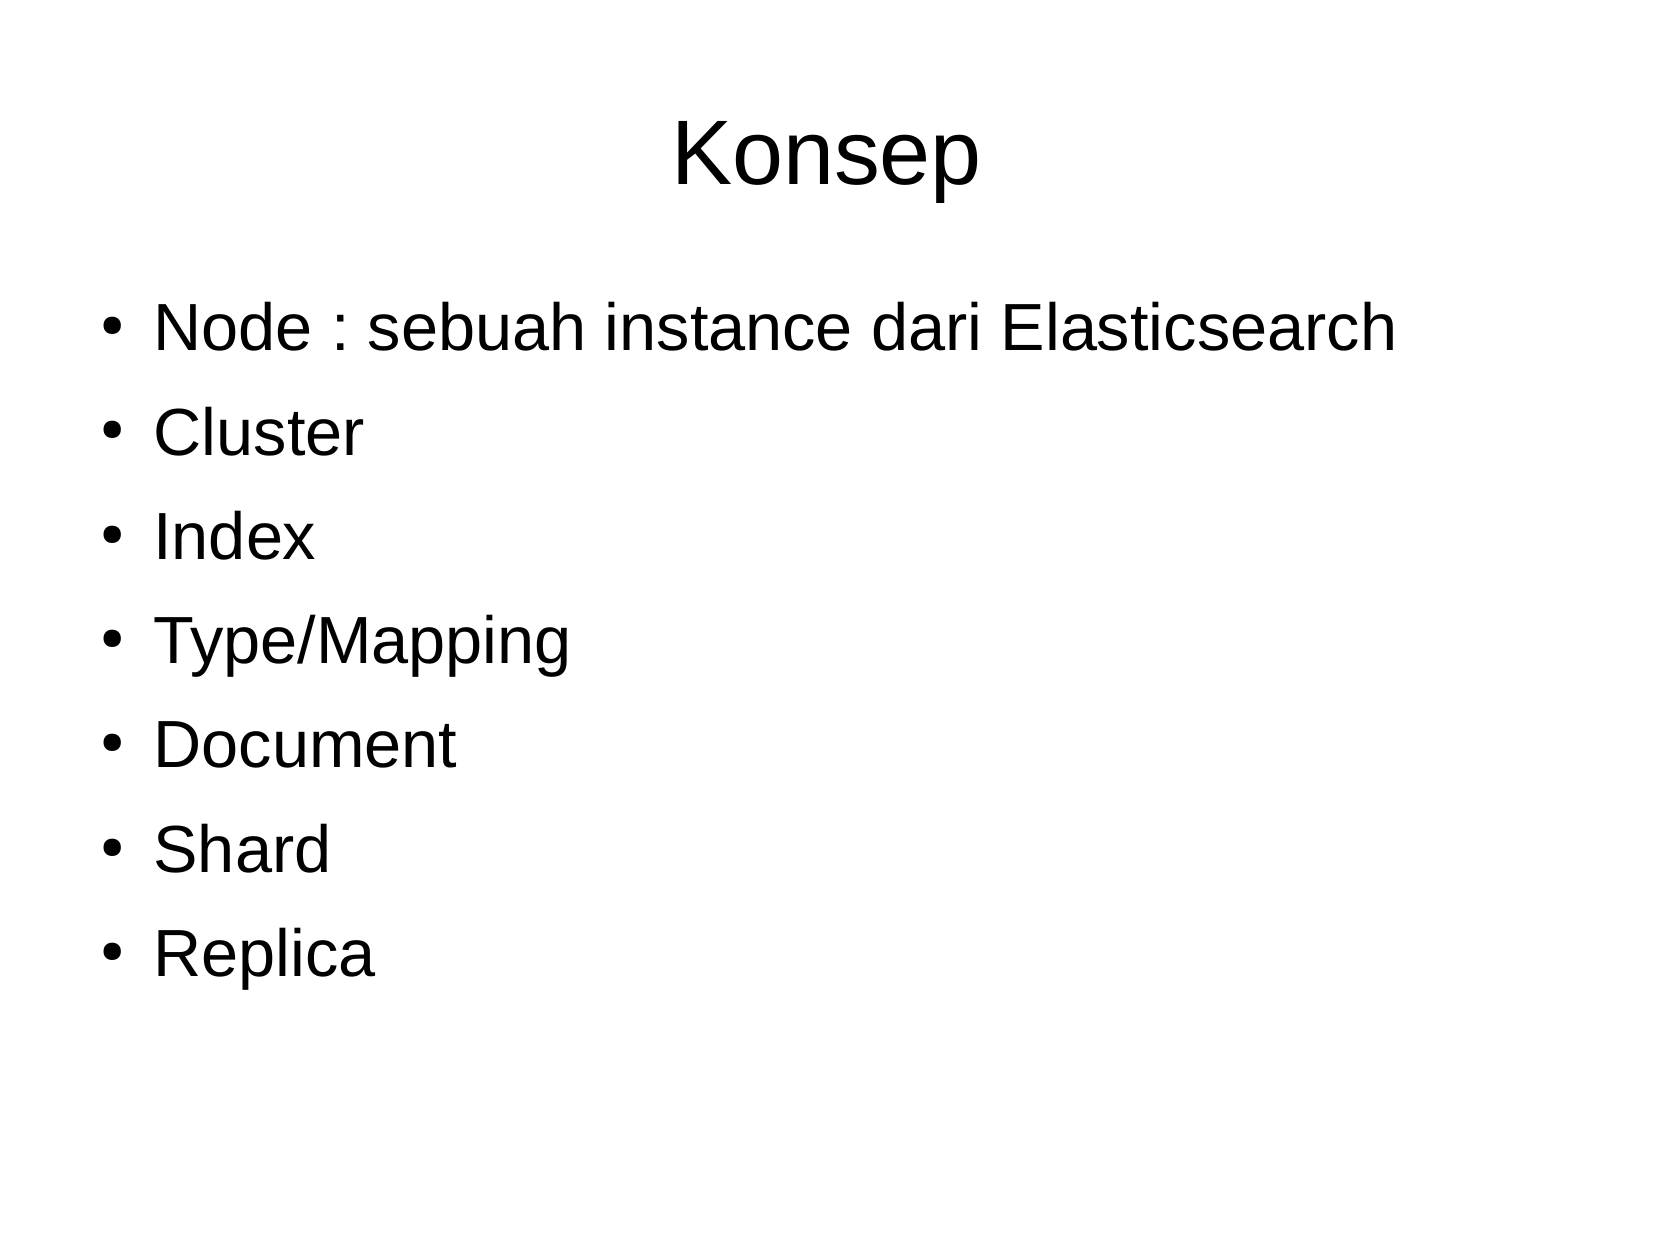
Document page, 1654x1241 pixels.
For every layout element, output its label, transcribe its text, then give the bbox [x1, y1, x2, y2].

title Konsep [82, 49, 1571, 257]
list Node : sebuah instance dari Elasticsearch Cluster Index Type/Mapping Document Shard Replica [82, 290, 1571, 1010]
